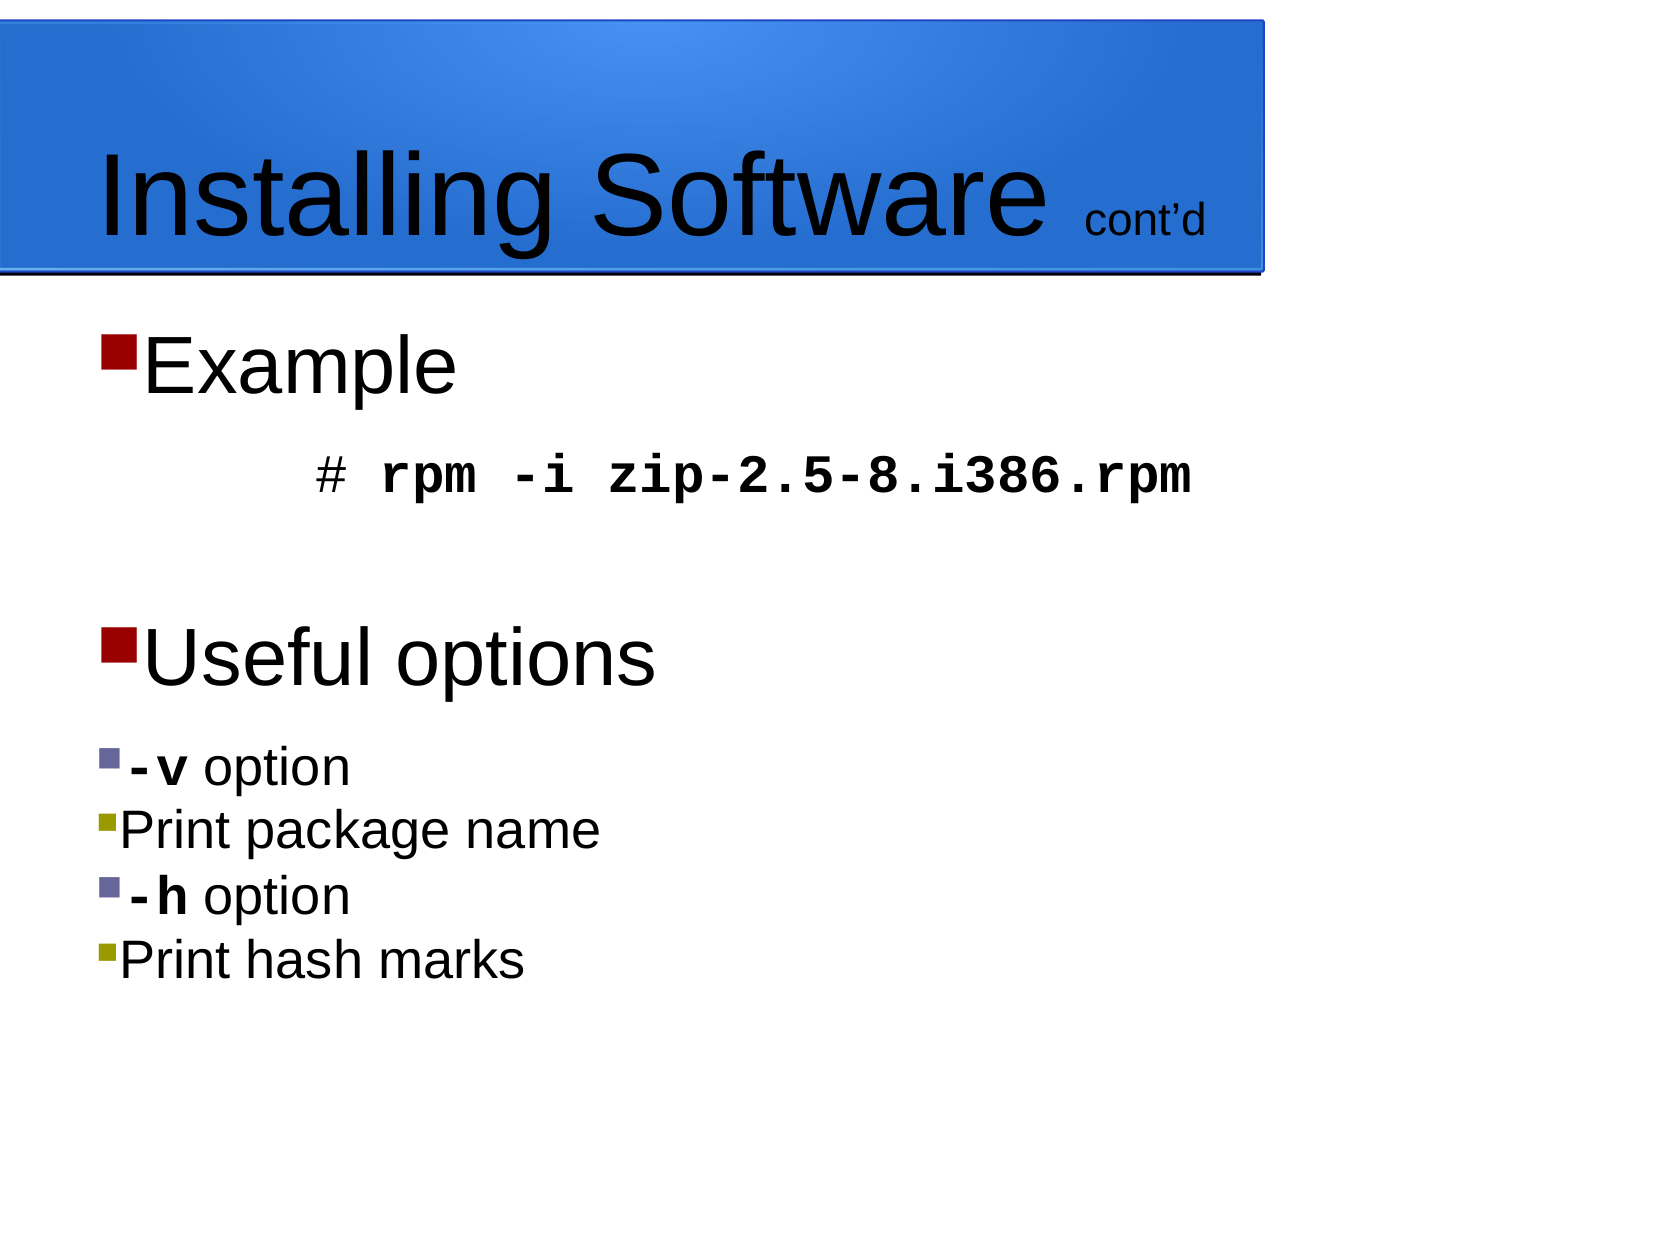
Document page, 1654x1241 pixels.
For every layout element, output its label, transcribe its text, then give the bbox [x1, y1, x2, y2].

title Installing Software cont’d [96, 85, 1571, 293]
list Example # rpm -i zip-2.5-8.i386.rpm Useful options -v option Print package name -h option Print hash marks [96, 330, 1571, 1061]
